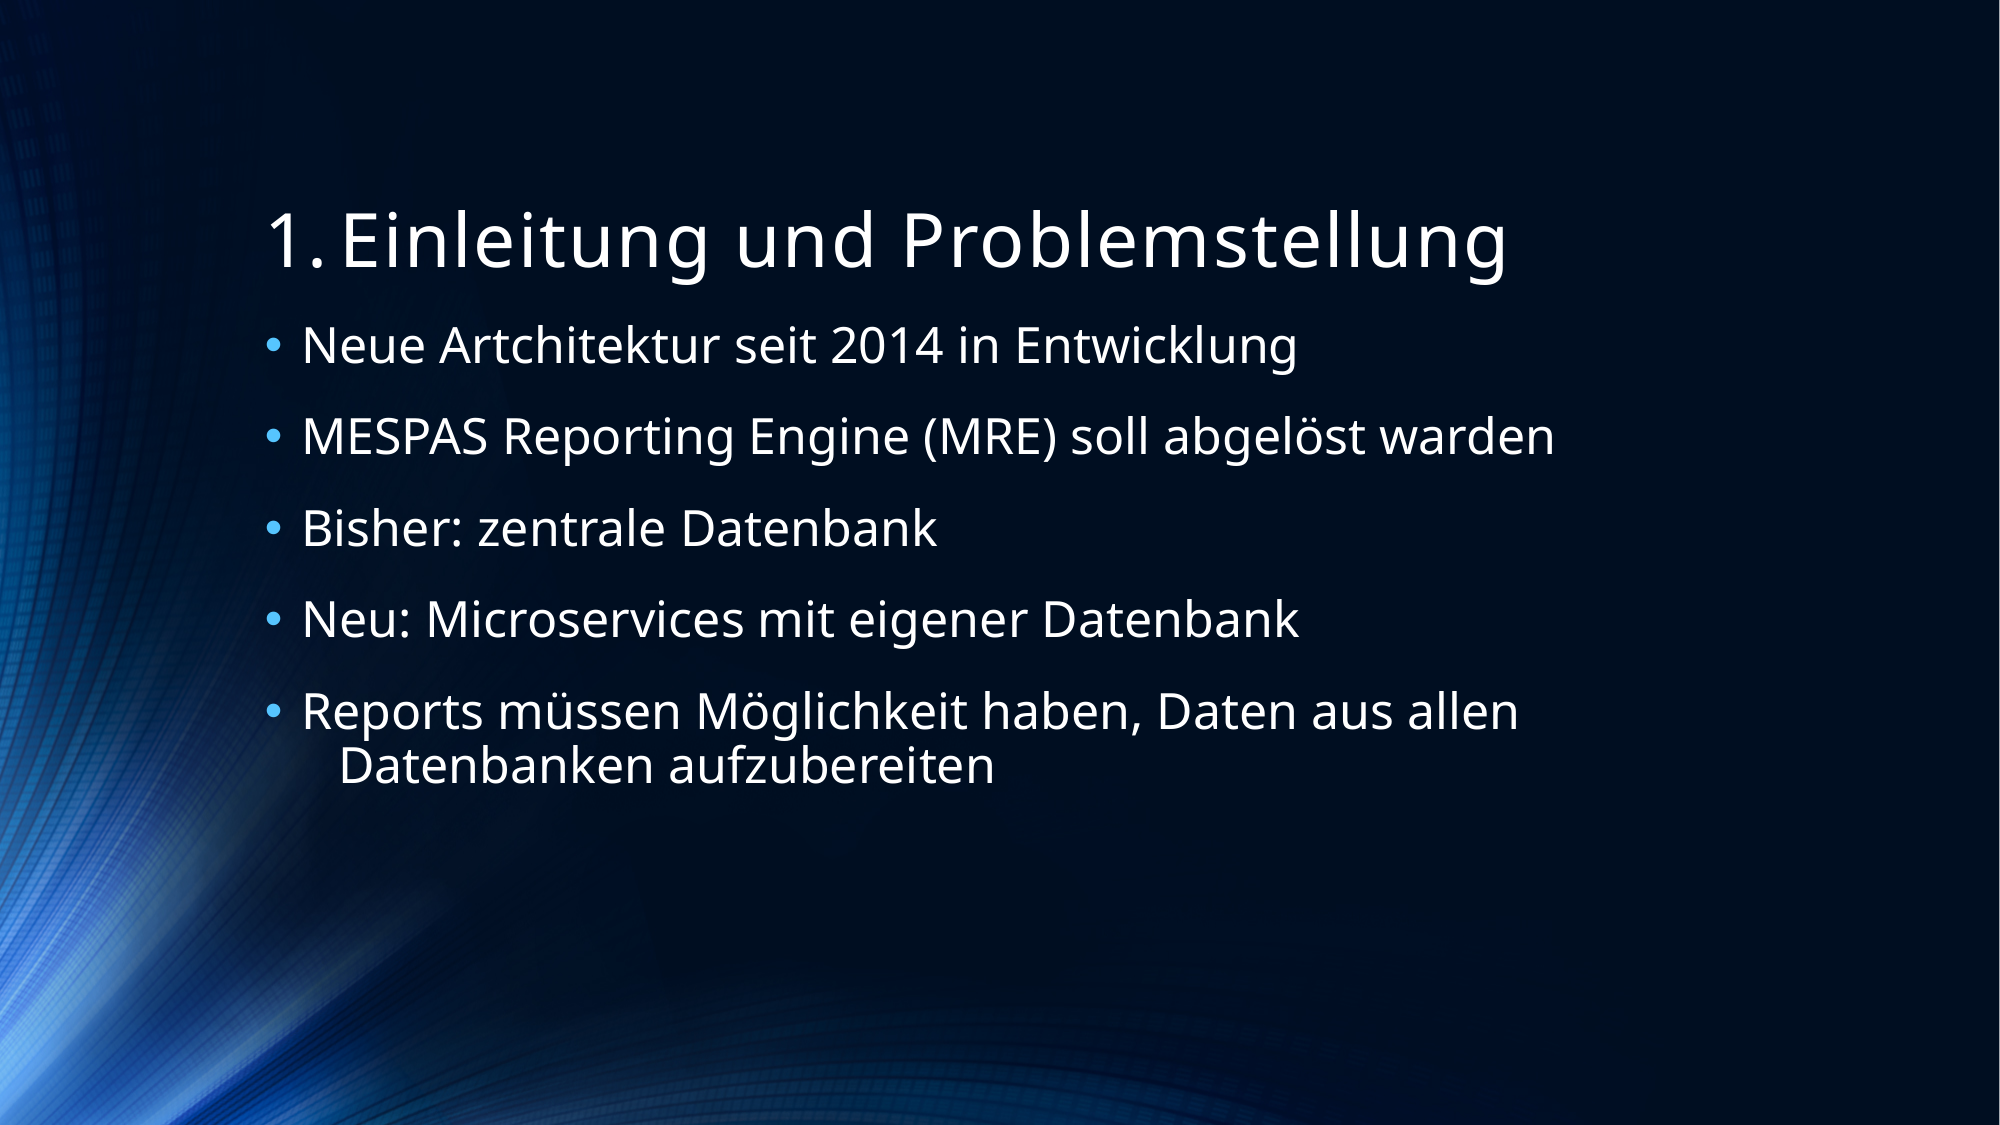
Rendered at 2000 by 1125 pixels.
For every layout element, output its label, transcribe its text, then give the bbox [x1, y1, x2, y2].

title Einleitung und Problemstellung [249, 62, 1750, 288]
list Neue Artchitektur seit 2014 in Entwicklung MESPAS Reporting Engine (MRE) soll abgelöst warden Bisher: zentrale Datenbank Neu: Microservices mit eigener Datenbank Reports müssen Möglichkeit haben, Daten aus allen Datenbanken aufzubereiten [249, 312, 1749, 988]
